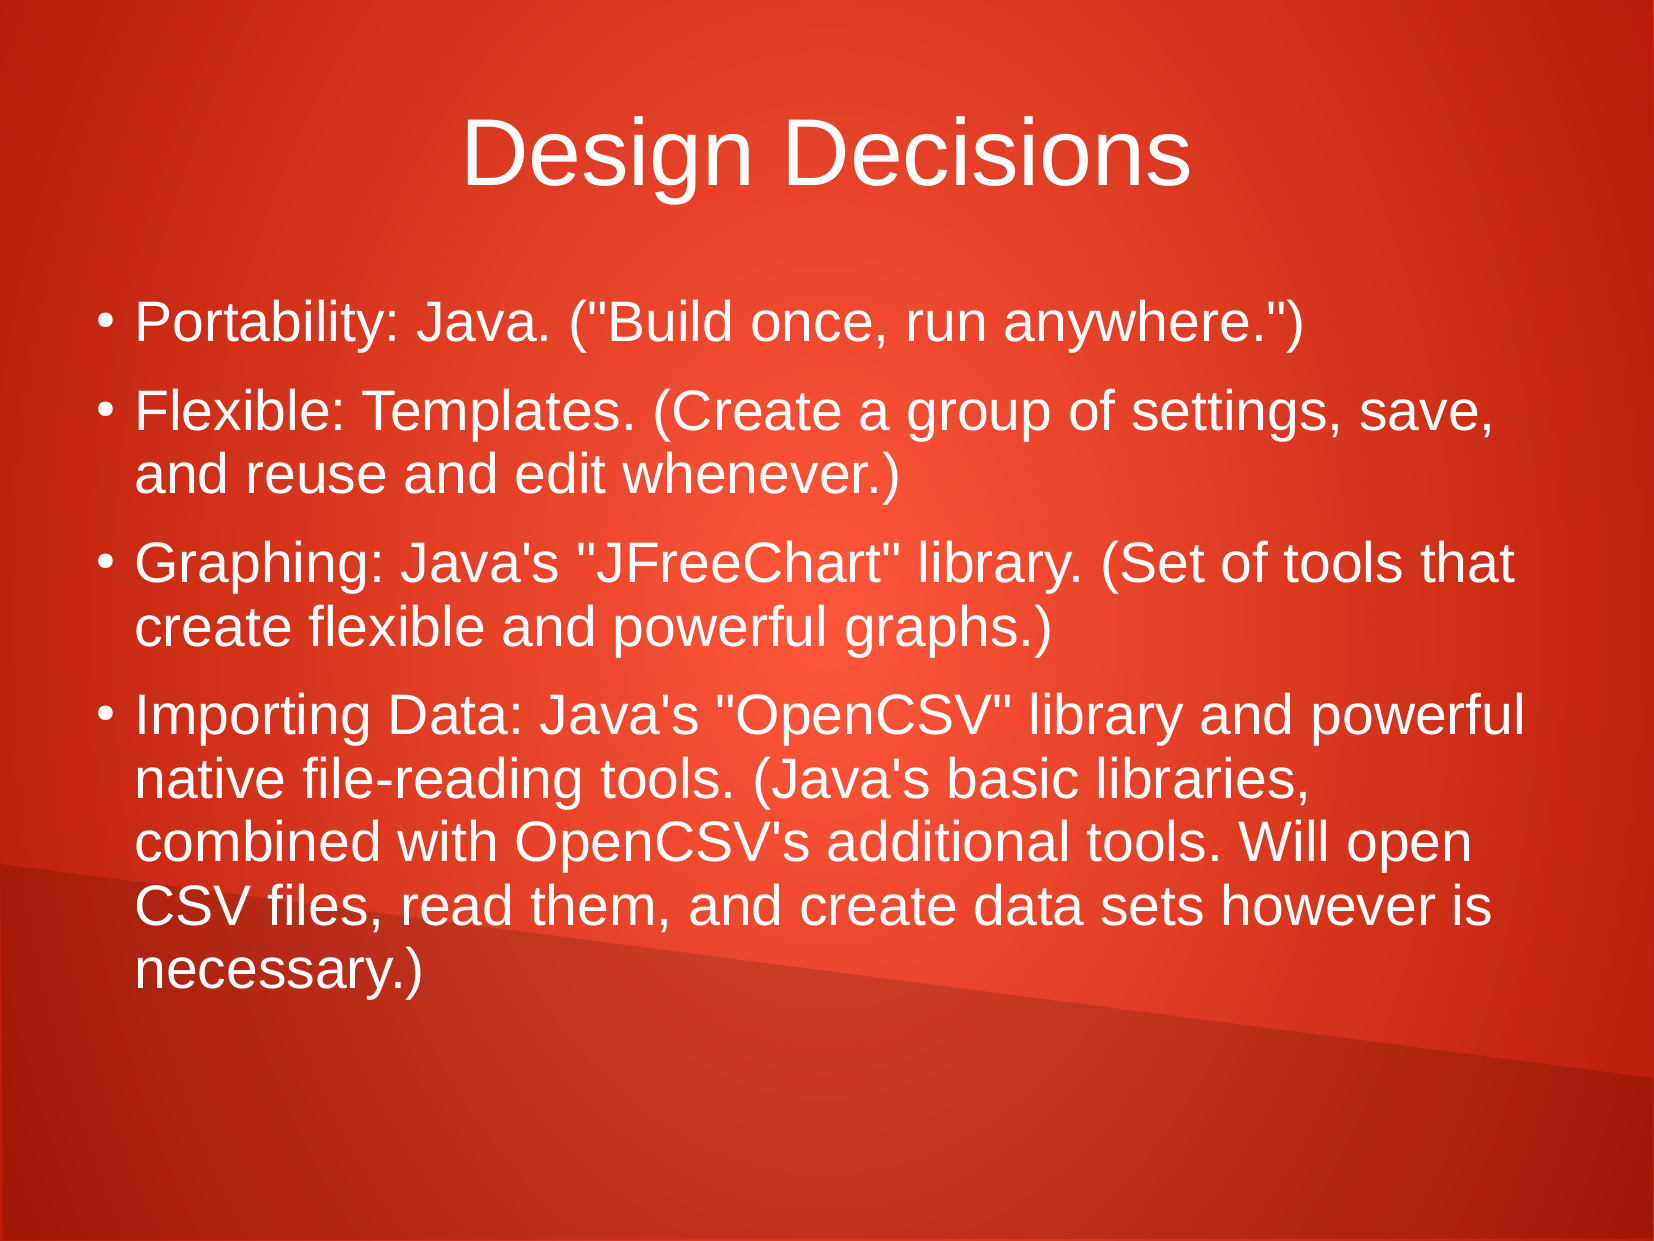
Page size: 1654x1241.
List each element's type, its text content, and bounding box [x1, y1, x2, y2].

title Design Decisions [82, 49, 1571, 257]
list Portability: Java. ("Build once, run anywhere.") Flexible: Templates. (Create a group of settings, save, and reuse and edit whenever.) Graphing: Java's "JFreeChart" library. (Set of tools that create flexible and powerful graphs.) Importing Data: Java's "OpenCSV" library and powerful native file-reading tools. (Java's basic libraries, combined with OpenCSV's additional tools. Will open CSV files, read them, and create data sets however is necessary.) [82, 290, 1571, 1010]
